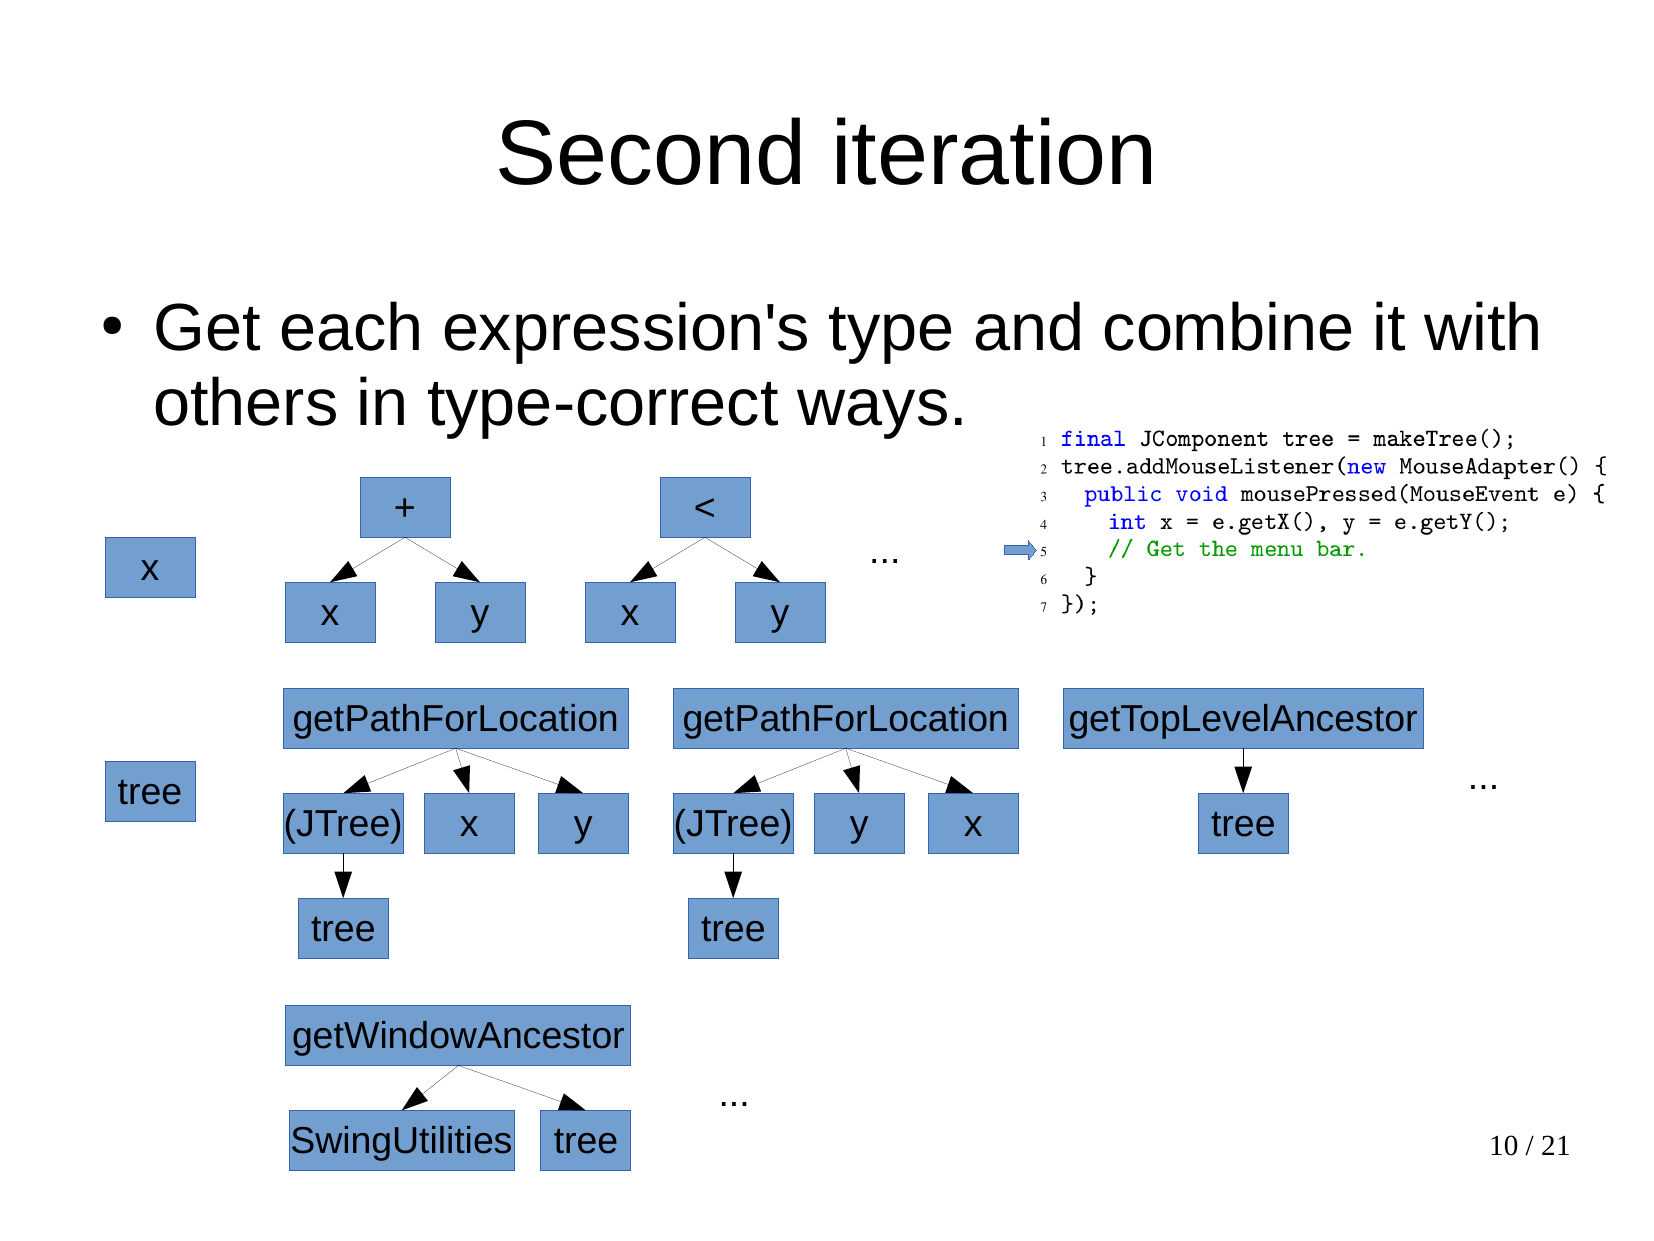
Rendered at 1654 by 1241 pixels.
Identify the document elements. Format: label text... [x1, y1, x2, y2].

text_box getTopLevelAncestor [1063, 688, 1424, 749]
text_box ... [703, 1065, 766, 1122]
text_box y [814, 793, 905, 854]
picture [1040, 428, 1606, 616]
text_box tree [298, 898, 389, 959]
text_box ... [1453, 748, 1515, 806]
text_box (JTree) [673, 793, 794, 854]
text_box x [424, 793, 515, 854]
list Get each expression's type and combine it with others in type-correct ways. [82, 290, 1571, 1010]
text_box < [660, 477, 751, 538]
text_box tree [1198, 793, 1289, 854]
text_box tree [688, 898, 779, 959]
text_box tree [105, 761, 196, 822]
title Second iteration [82, 49, 1571, 257]
text_box y [435, 582, 526, 643]
text_box tree [540, 1110, 631, 1171]
text_box + [360, 477, 451, 538]
text_box y [538, 793, 629, 854]
text_box x [105, 537, 196, 598]
text_box getWindowAncestor [285, 1005, 631, 1066]
text_box x [585, 582, 676, 643]
text_box x [928, 793, 1019, 854]
text_box getPathForLocation [673, 688, 1019, 749]
text_box y [735, 582, 826, 643]
text_box [1004, 540, 1037, 560]
text_box getPathForLocation [283, 688, 629, 749]
text_box SwingUtilities [289, 1110, 515, 1171]
text_box ... [854, 522, 916, 580]
text_box (JTree) [283, 793, 404, 854]
text_box x [285, 582, 376, 643]
